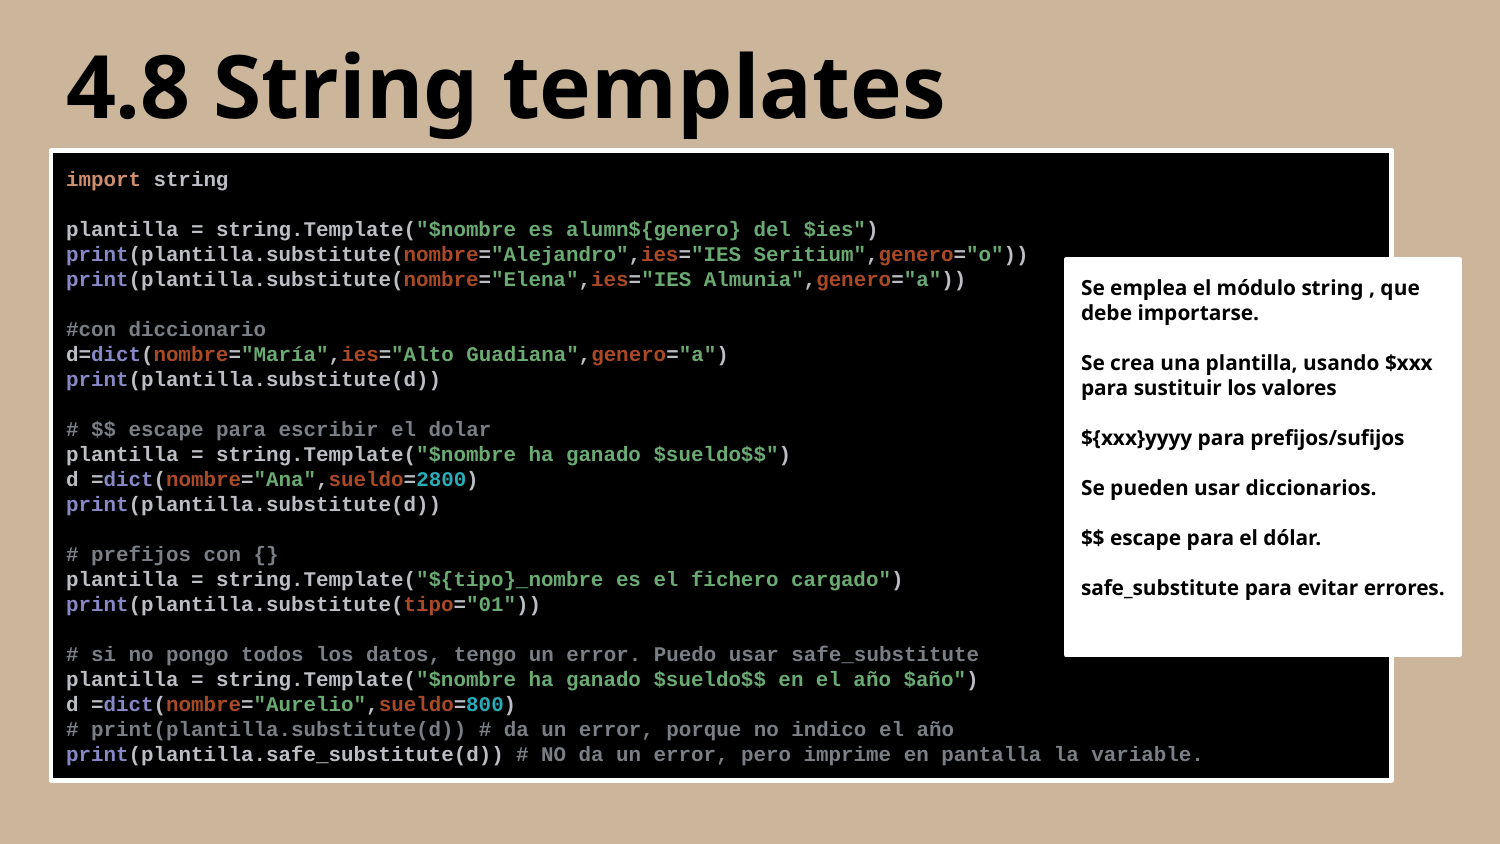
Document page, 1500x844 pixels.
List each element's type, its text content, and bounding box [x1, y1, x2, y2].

text_box import string plantilla = string.Template("$nombre es alumn${genero} del $ies") print(plantilla.substitute(nombre="Alejandro",ies="IES Seritium",genero="o")) print(plantilla.substitute(nombre="Elena",ies="IES Almunia",genero="a")) #con diccionario d=dict(nombre="María",ies="Alto Guadiana",genero="a") print(plantilla.substitute(d)) # $$ escape para escribir el dolar plantilla = string.Template("$nombre ha ganado $sueldo$$") d =dict(nombre="Ana",sueldo=2800) print(plantilla.substitute(d)) # prefijos con {} plantilla = string.Template("${tipo}_nombre es el fichero cargado") print(plantilla.substitute(tipo="01")) # si no pongo todos los datos, tengo un error. Puedo usar safe_substitute plantilla = string.Template("$nombre ha ganado $sueldo$$ en el año $año") d =dict(nombre="Aurelio",sueldo=800) # print(plantilla.substitute(d)) # da un error, porque no indico el año print(plantilla.safe_substitute(d)) # NO da un error, pero imprime en pantalla la variable. [51, 150, 1392, 781]
text_box Se emplea el módulo string , que debe importarse. Se crea una plantilla, usando $xxx para sustituir los valores ${xxx}yyyy para prefijos/sufijos Se pueden usar diccionarios. $$ escape para el dólar. safe_substitute para evitar errores. [1066, 259, 1460, 655]
title 4.8 String templates [51, 14, 1449, 151]
